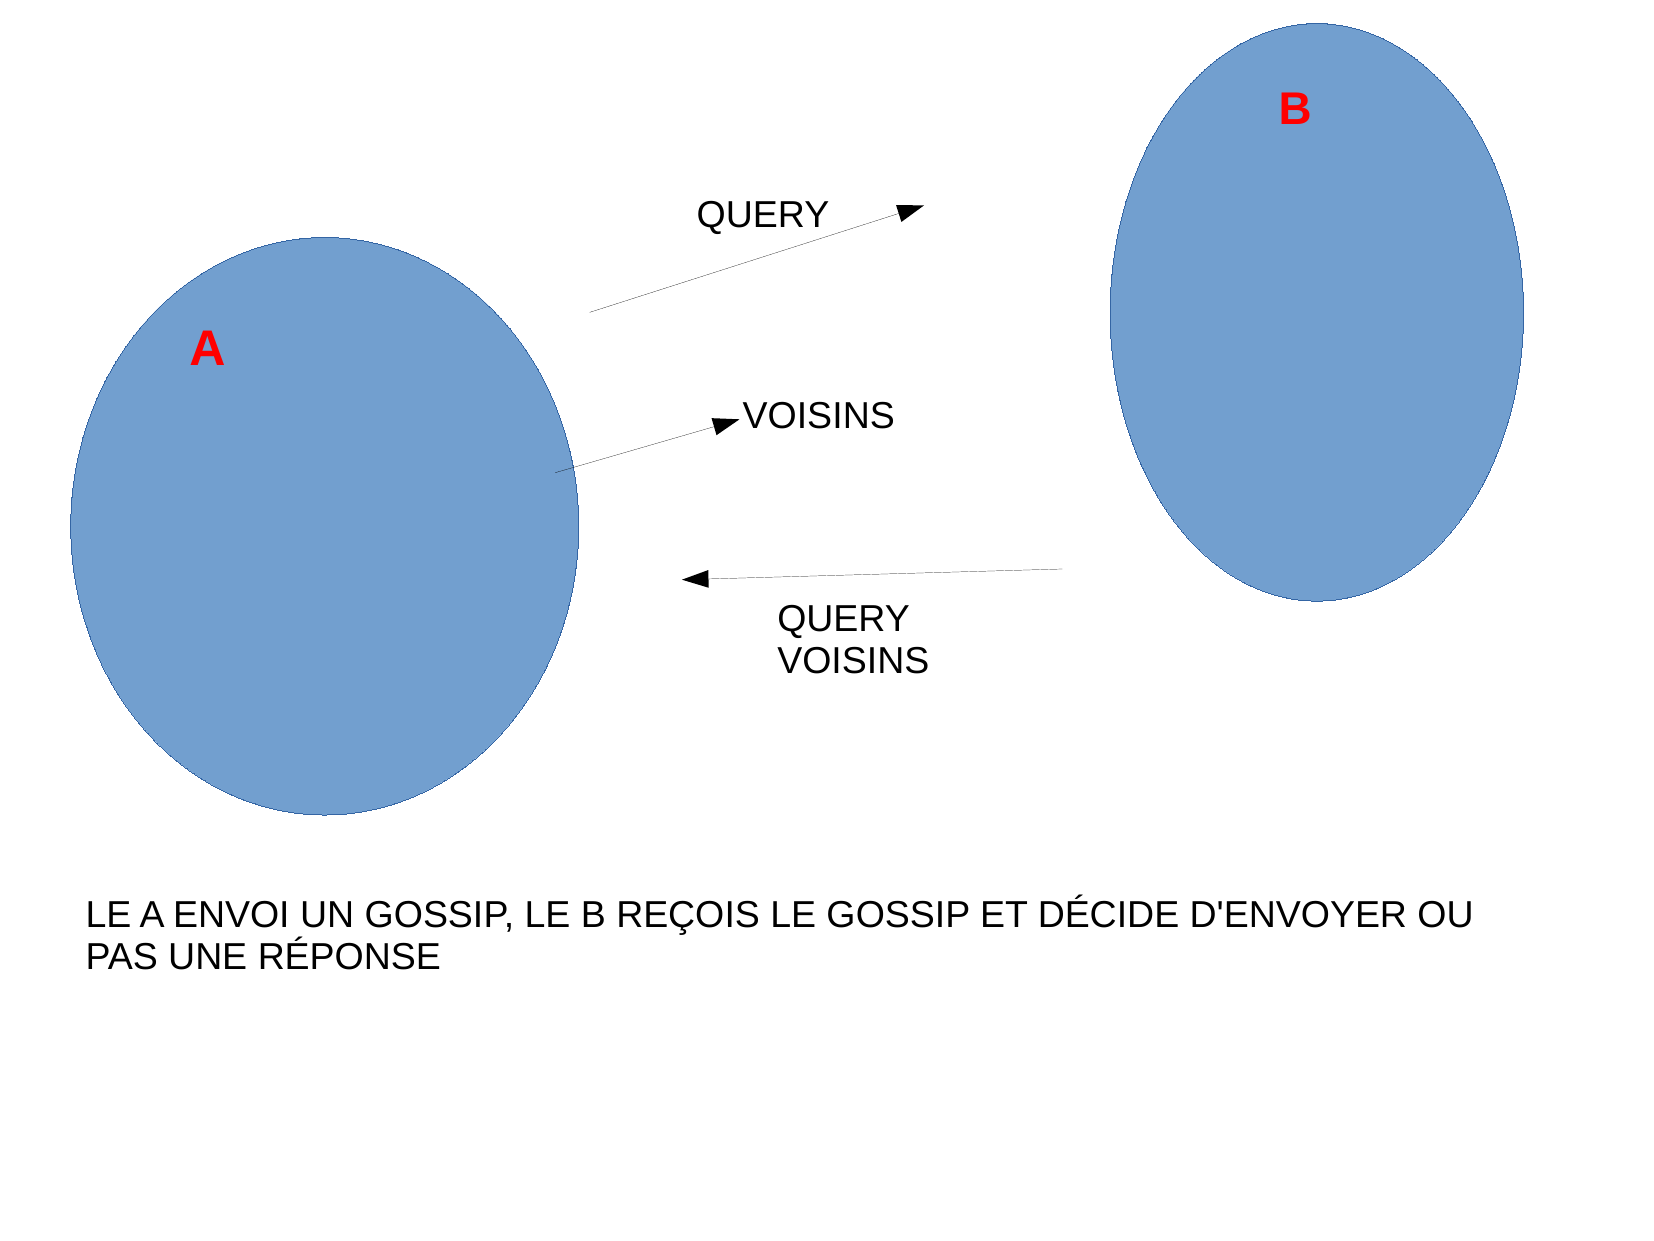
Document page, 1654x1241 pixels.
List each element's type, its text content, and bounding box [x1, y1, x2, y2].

text_box A [174, 312, 406, 441]
text_box QUERY VOISINS [762, 590, 948, 690]
text_box [1110, 23, 1524, 602]
text_box VOISINS [728, 387, 1087, 513]
text_box LE A ENVOI UN GOSSIP, LE B REÇOIS LE GOSSIP ET DÉCIDE D'ENVOYER OU PAS UNE RÉPONSE [70, 885, 1571, 985]
text_box QUERY [681, 186, 867, 258]
text_box B [1263, 75, 1512, 142]
text_box [70, 237, 579, 816]
